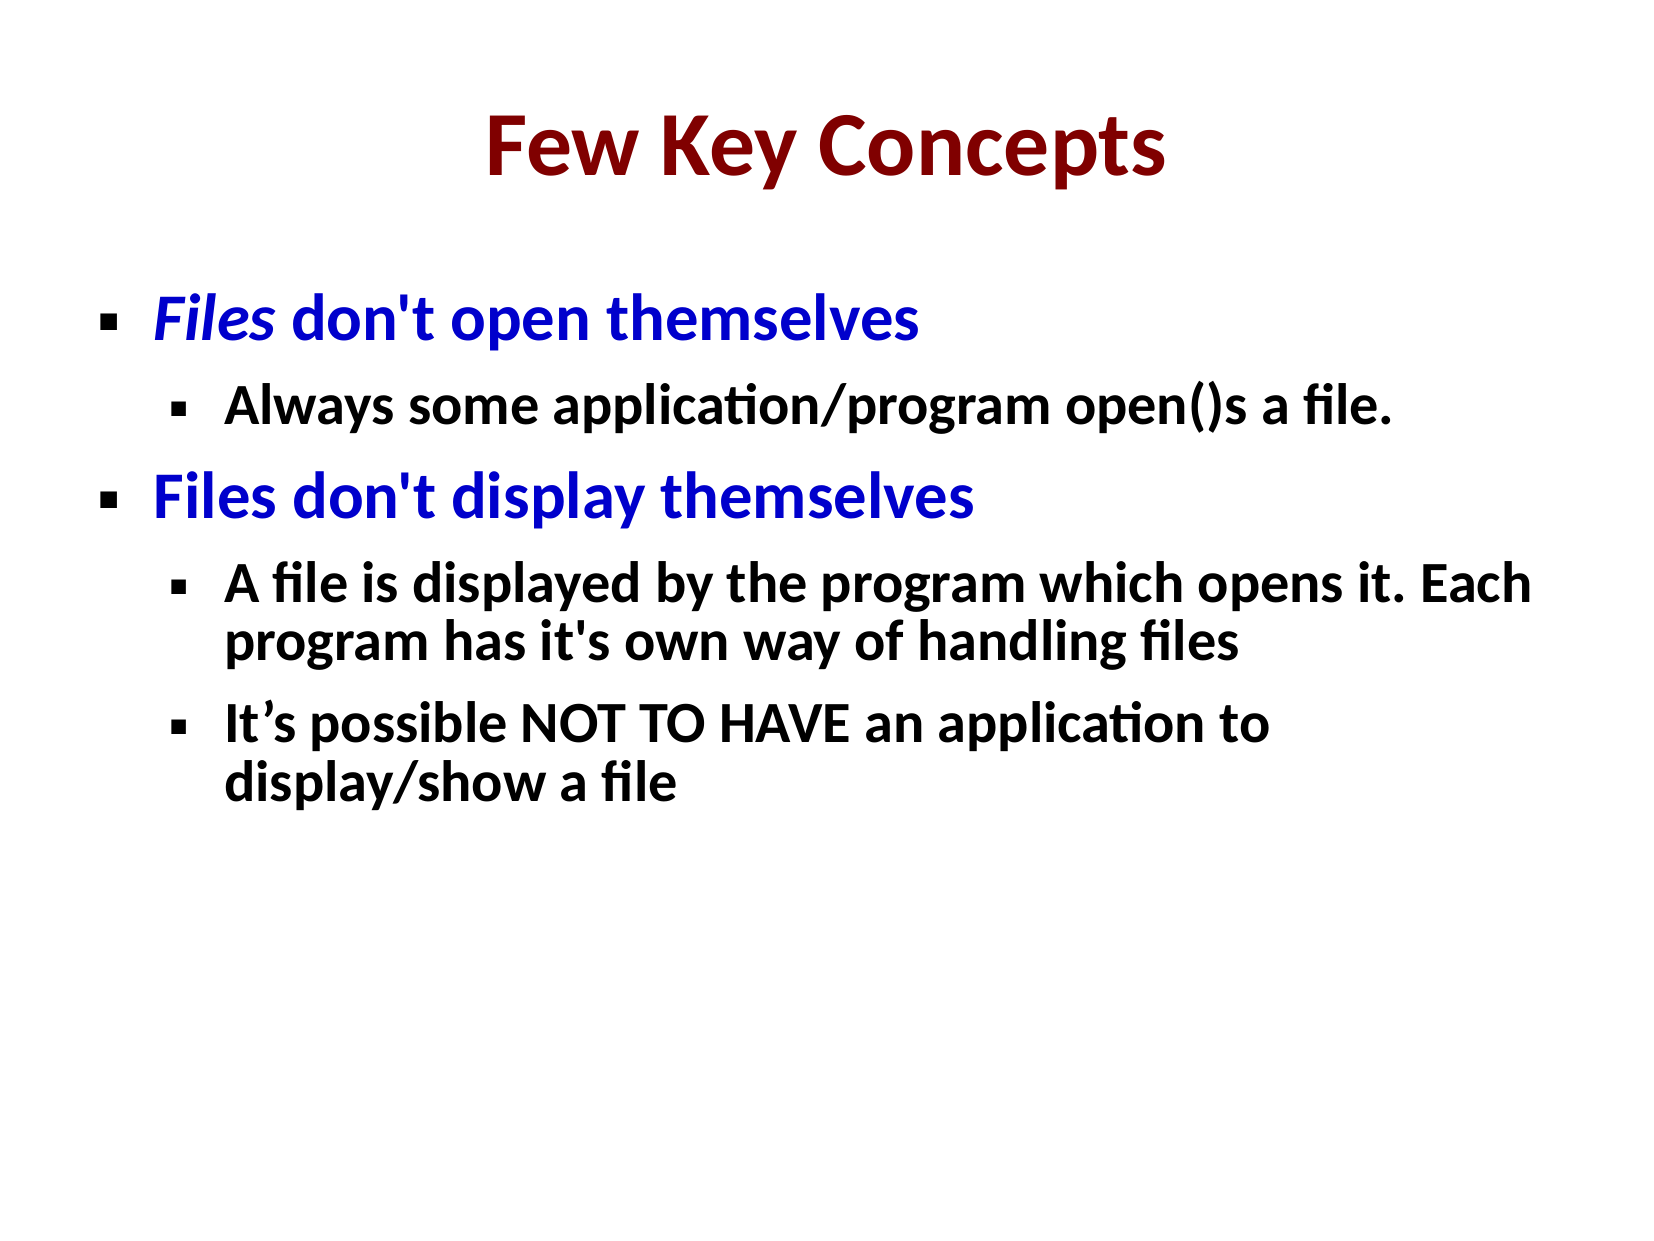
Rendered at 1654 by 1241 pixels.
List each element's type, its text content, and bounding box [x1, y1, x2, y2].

list Files don't open themselves Always some application/program open()s a file. Files don't display themselves A file is displayed by the program which opens it. Each program has it's own way of handling files It’s possible NOT TO HAVE an application to display/show a file [82, 290, 1571, 1010]
title Few Key Concepts [82, 49, 1571, 257]
